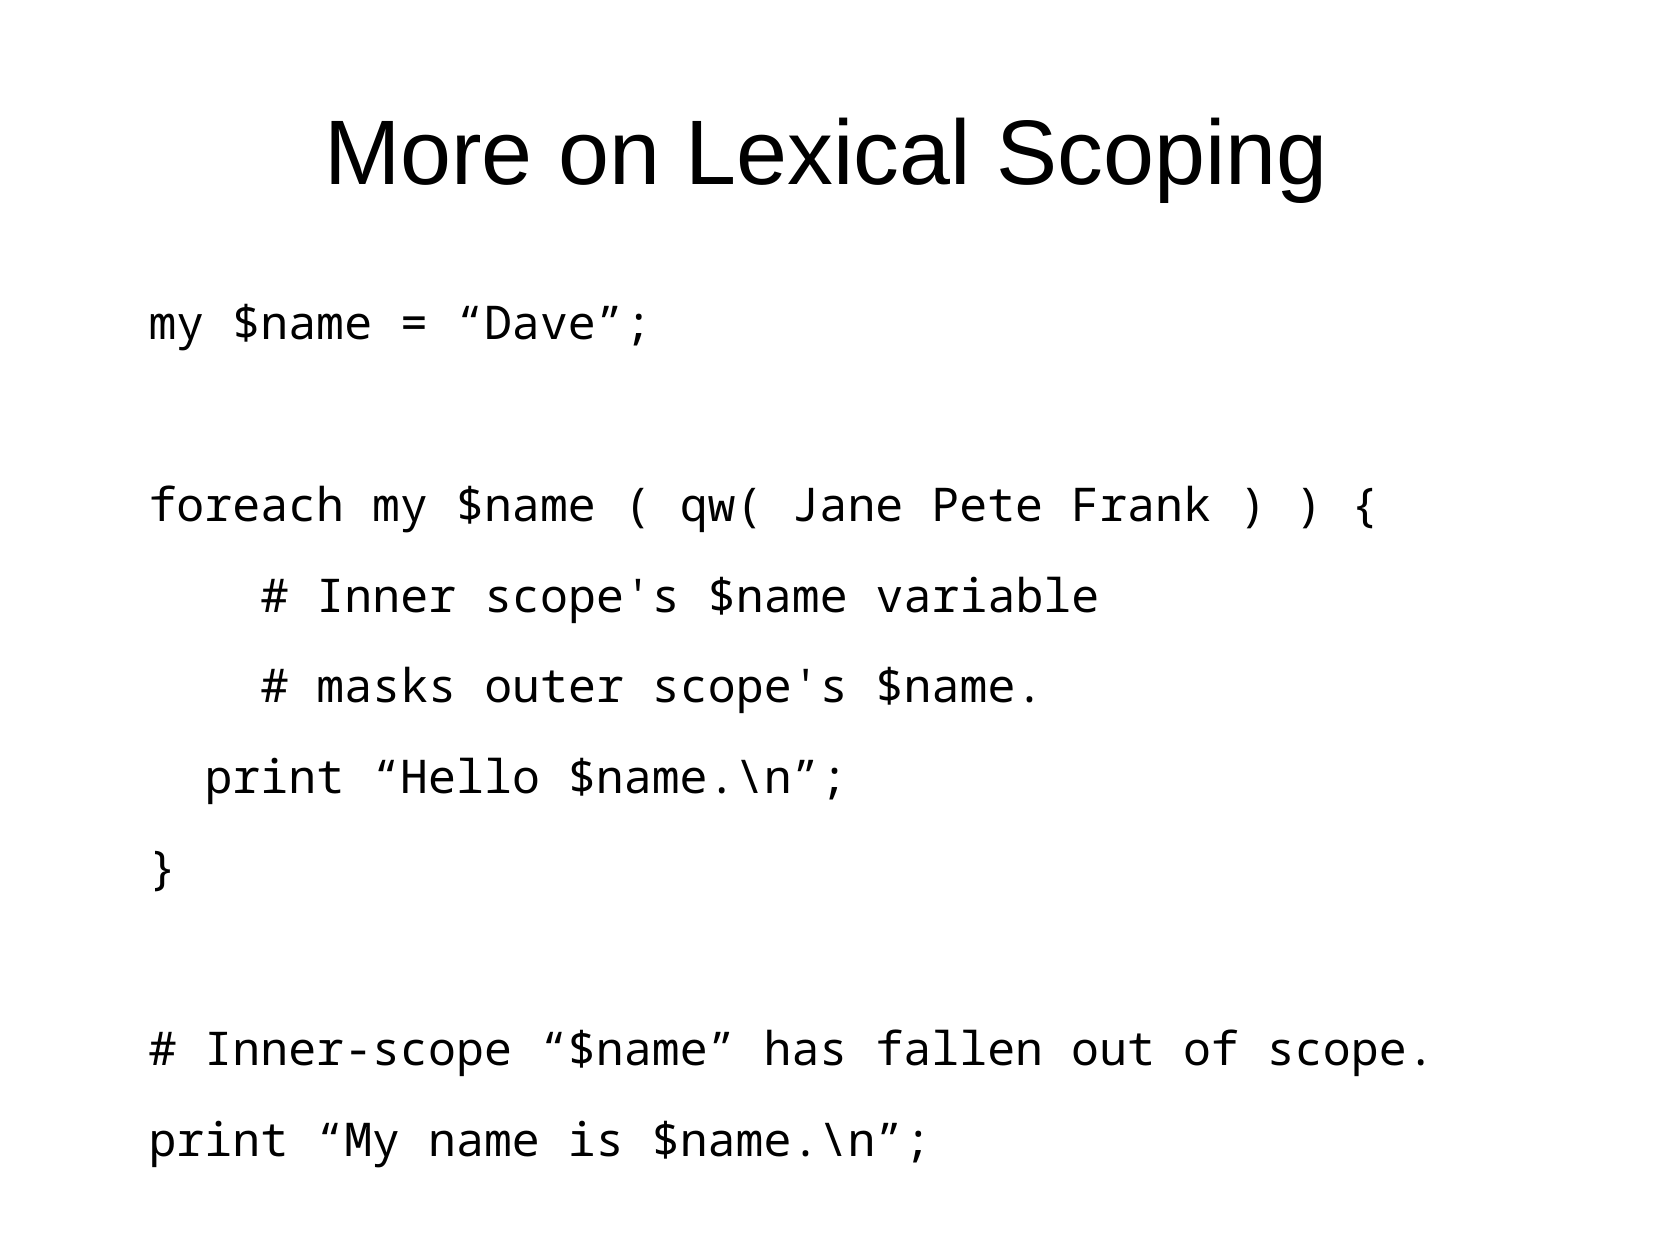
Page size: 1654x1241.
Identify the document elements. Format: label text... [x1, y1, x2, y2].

title More on Lexical Scoping [82, 49, 1571, 257]
list my $name = “Dave”; foreach my $name ( qw( Jane Pete Frank ) ) { # Inner scope's $name variable # masks outer scope's $name. print “Hello $name.\n”; } # Inner-scope “$name” has fallen out of scope. print “My name is $name.\n”; [82, 290, 1571, 1171]
